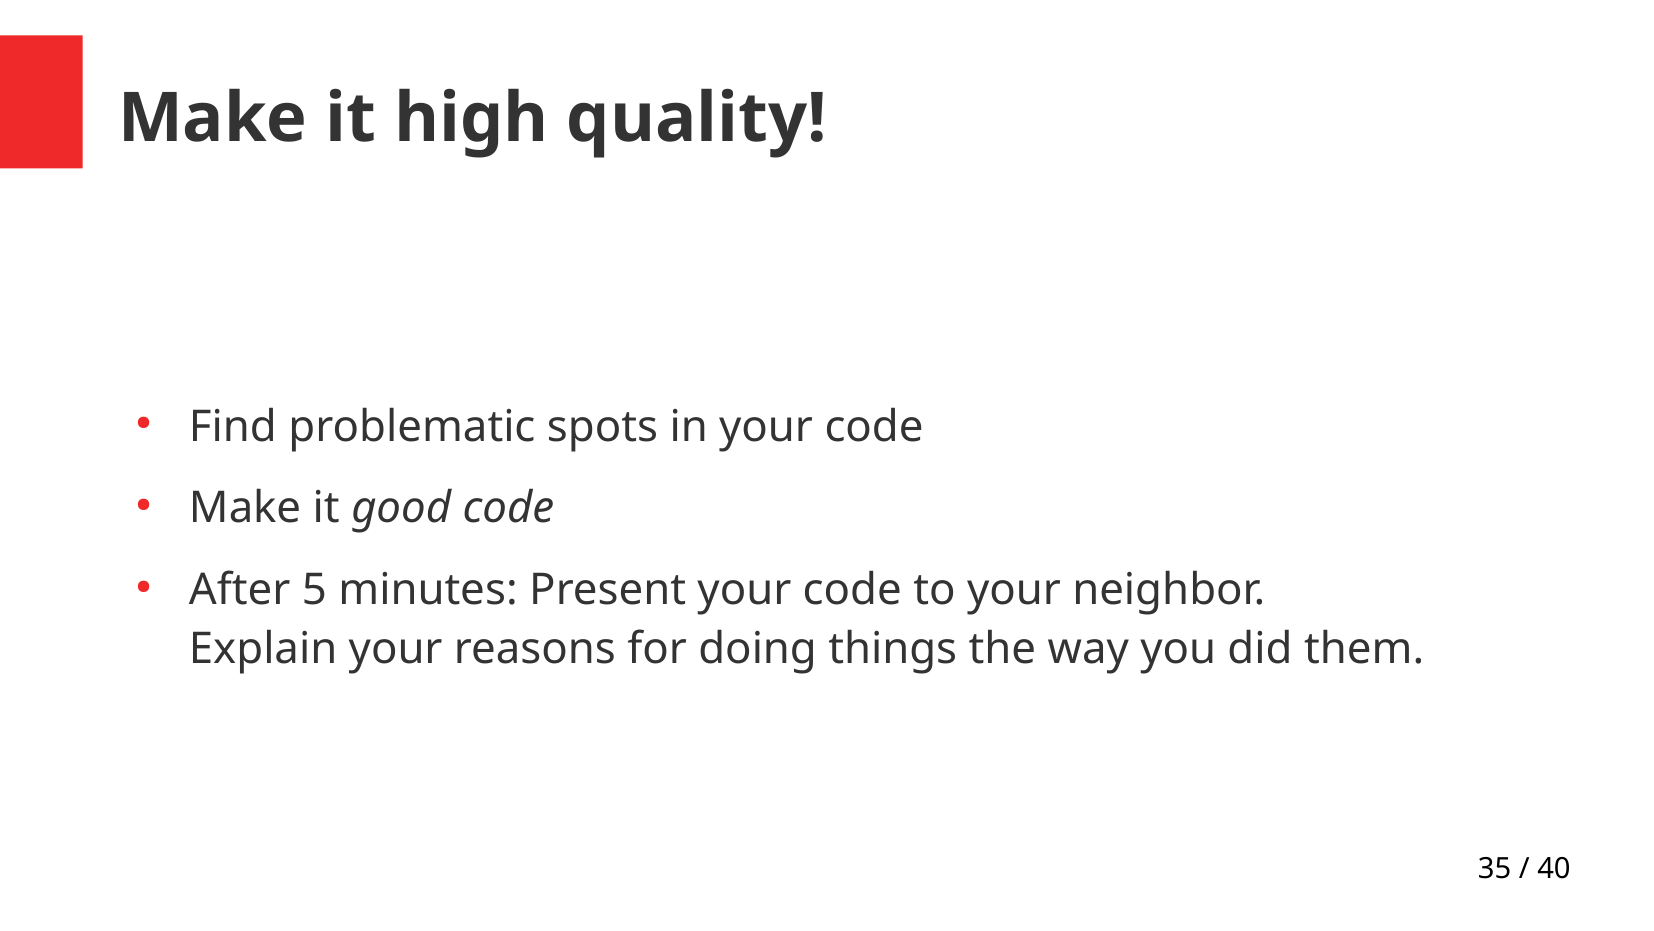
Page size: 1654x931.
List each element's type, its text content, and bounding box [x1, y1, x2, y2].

list Find problematic spots in your code Make it good code After 5 minutes: Present your code to your neighbor. Explain your reasons for doing things the way you did them. [118, 265, 1536, 806]
title Make it high quality! [118, 37, 1571, 193]
